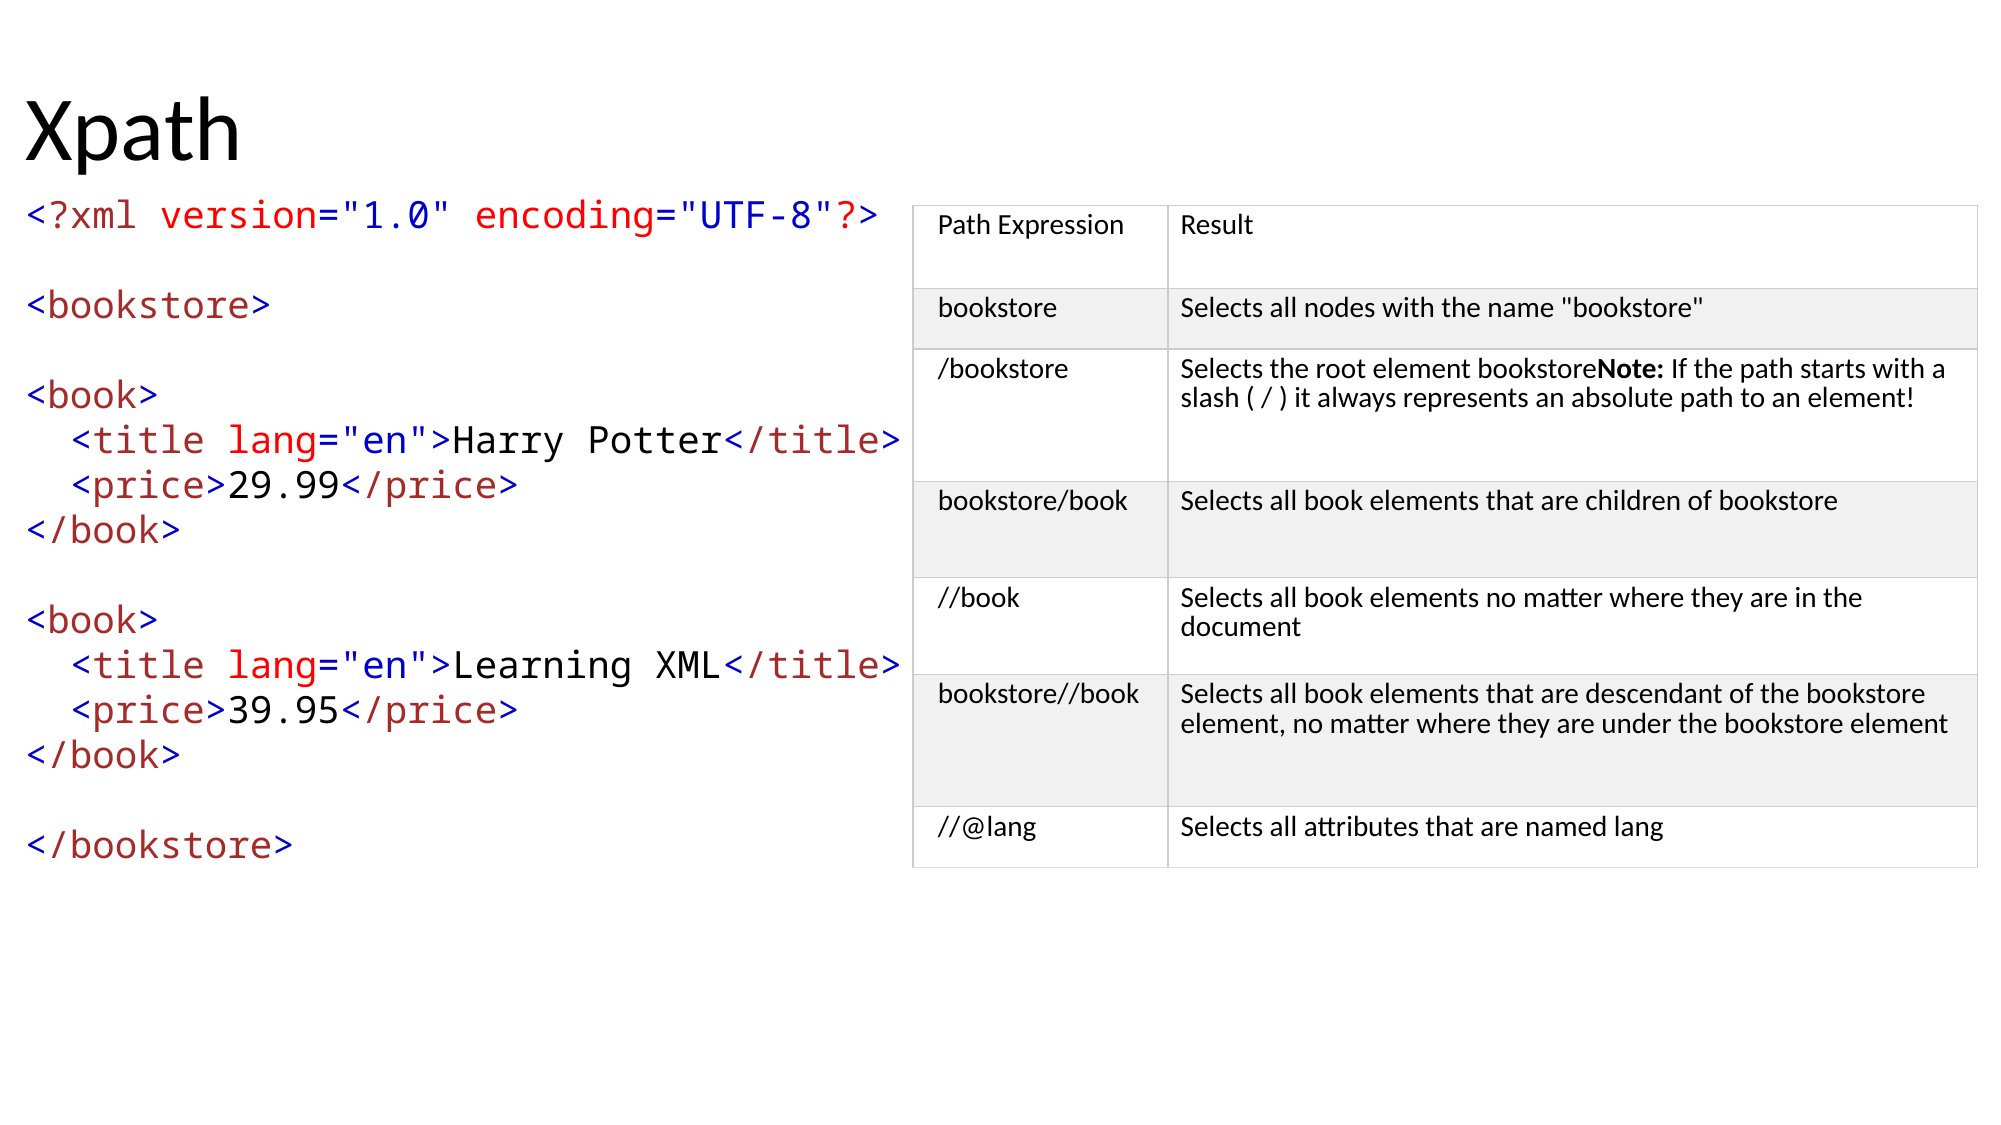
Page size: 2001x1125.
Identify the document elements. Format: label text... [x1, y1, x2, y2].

table_cell Selects all book elements no matter where they are in the document [1169, 578, 1977, 674]
table_cell bookstore//book [914, 675, 1167, 806]
table_cell bookstore [914, 289, 1167, 348]
table_cell Selects all book elements that are children of bookstore [1169, 482, 1977, 577]
text_box <?xml version="1.0" encoding="UTF-8"?> <bookstore> <book> <title lang="en">Harry Potter</title> <price>29.99</price> </book> <book> <title lang="en">Learning XML</title> <price>39.95</price> </book> </bookstore> [10, 183, 1011, 874]
table_header Result [1169, 206, 1977, 288]
table_cell Selects the root element bookstoreNote: If the path starts with a slash ( / ) it always represents an absolute path to an element! [1169, 350, 1977, 481]
table_cell //@lang [914, 807, 1167, 867]
table_cell Selects all attributes that are named lang [1169, 807, 1977, 867]
table_cell /bookstore [914, 350, 1167, 481]
table_header Path Expression [914, 206, 1167, 288]
table_cell //book [914, 578, 1167, 674]
table_cell bookstore/book [914, 482, 1167, 577]
table_cell Selects all book elements that are descendant of the bookstore element, no matter where they are under the bookstore element [1169, 675, 1977, 806]
table_cell Selects all nodes with the name "bookstore" [1169, 289, 1977, 348]
text_box Xpath [10, 22, 1736, 205]
